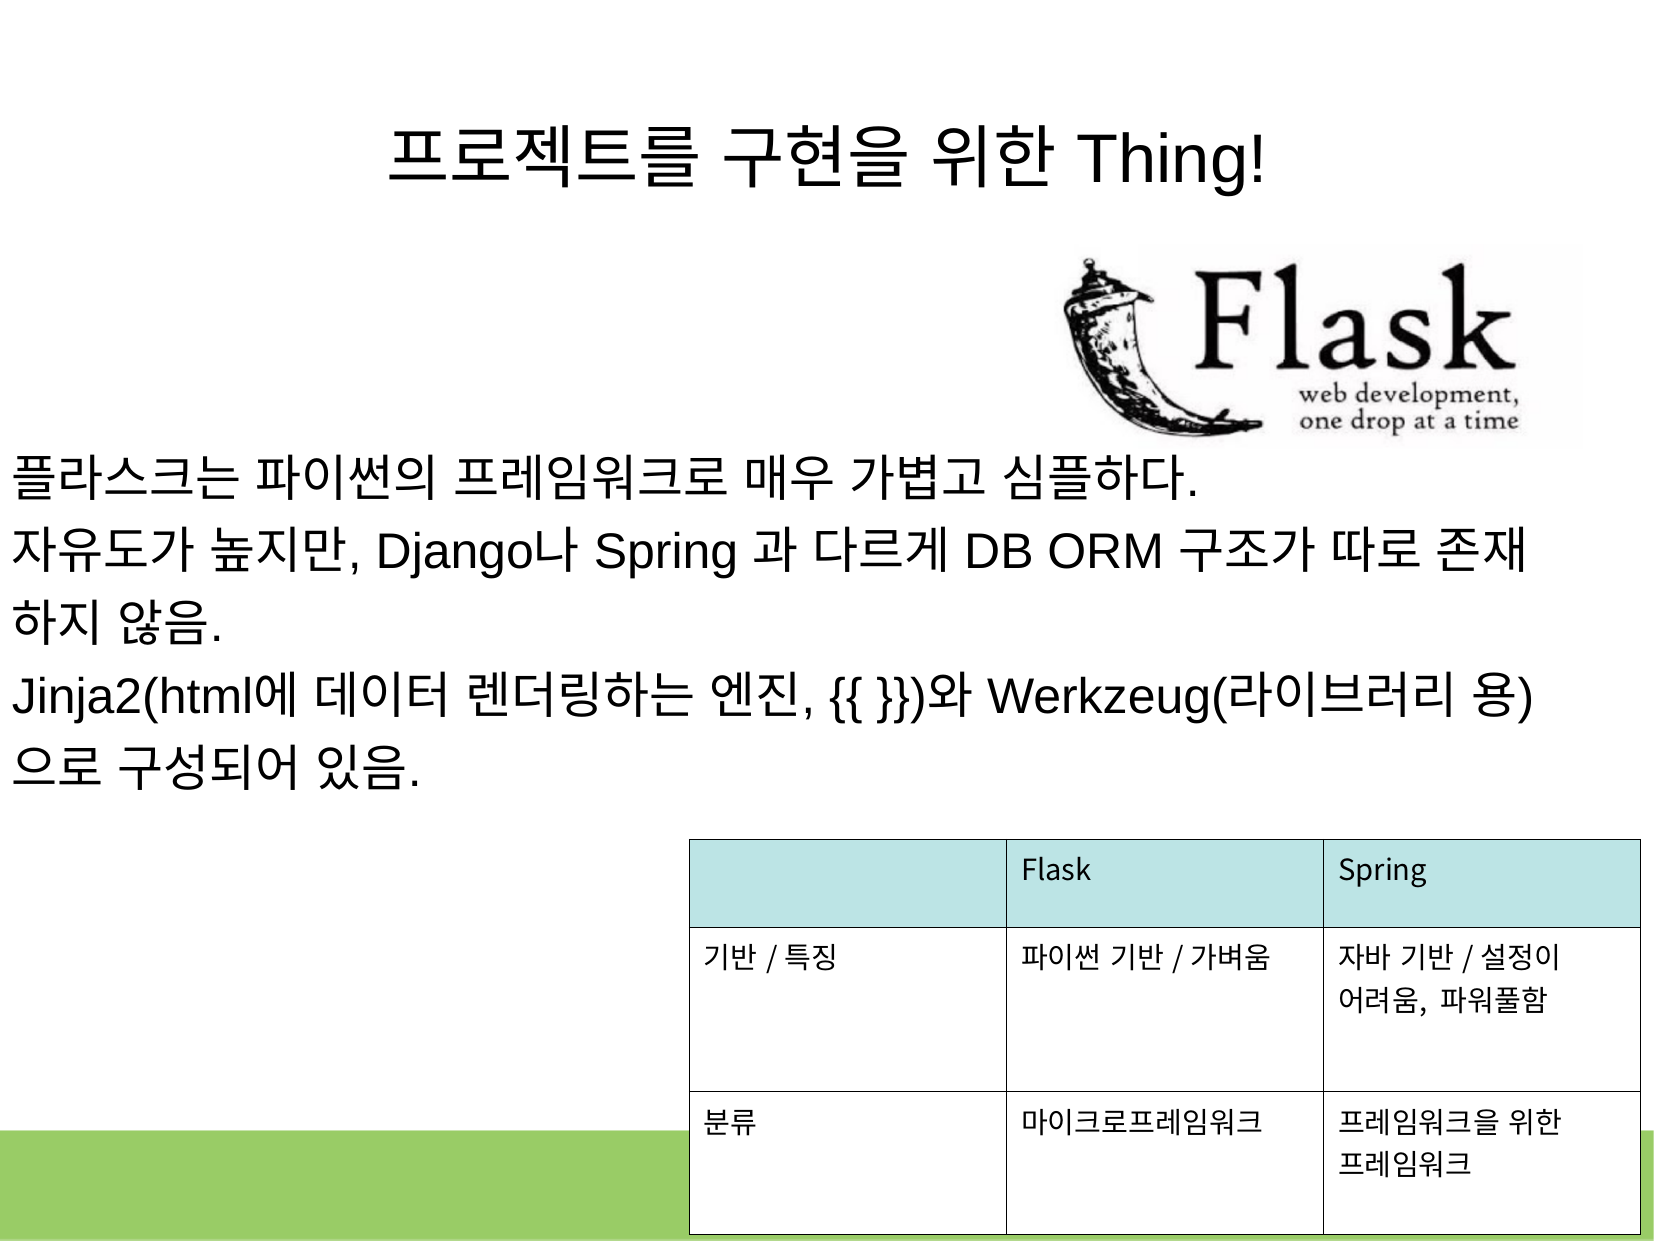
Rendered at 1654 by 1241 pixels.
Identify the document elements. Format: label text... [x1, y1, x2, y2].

table_header Spring [1324, 840, 1640, 927]
table_header Flask [1007, 840, 1323, 927]
title 프로젝트를 구현을 위한 Thing! [82, 49, 1571, 257]
table_cell 파이썬 기반 / 가벼움 [1007, 928, 1323, 1091]
picture [0, 0, 1654, 1241]
table_cell 분류 [690, 1092, 1006, 1234]
table_header [690, 840, 1006, 927]
table_cell 마이크로프레임워크 [1007, 1092, 1323, 1234]
table_cell 프레임워크을 위한 프레임워크 [1324, 1092, 1640, 1234]
table_cell 기반 / 특징 [690, 928, 1006, 1091]
title 플라스크는 파이썬의 프레임워크로 매우 가볍고 심플하다. 자유도가 높지만, Django나 Spring 과 다르게 DB ORM 구조가 따로 존재 하지 않음. Jinja2(html에 데이터 렌더링하는 엔진, {{ }})와 Werkzeug(라이브러리 용)으로 구성되어 있음. [11, 377, 1619, 993]
table_cell 자바 기반 / 설정이 어려움, 파워풀함 [1324, 928, 1640, 1091]
